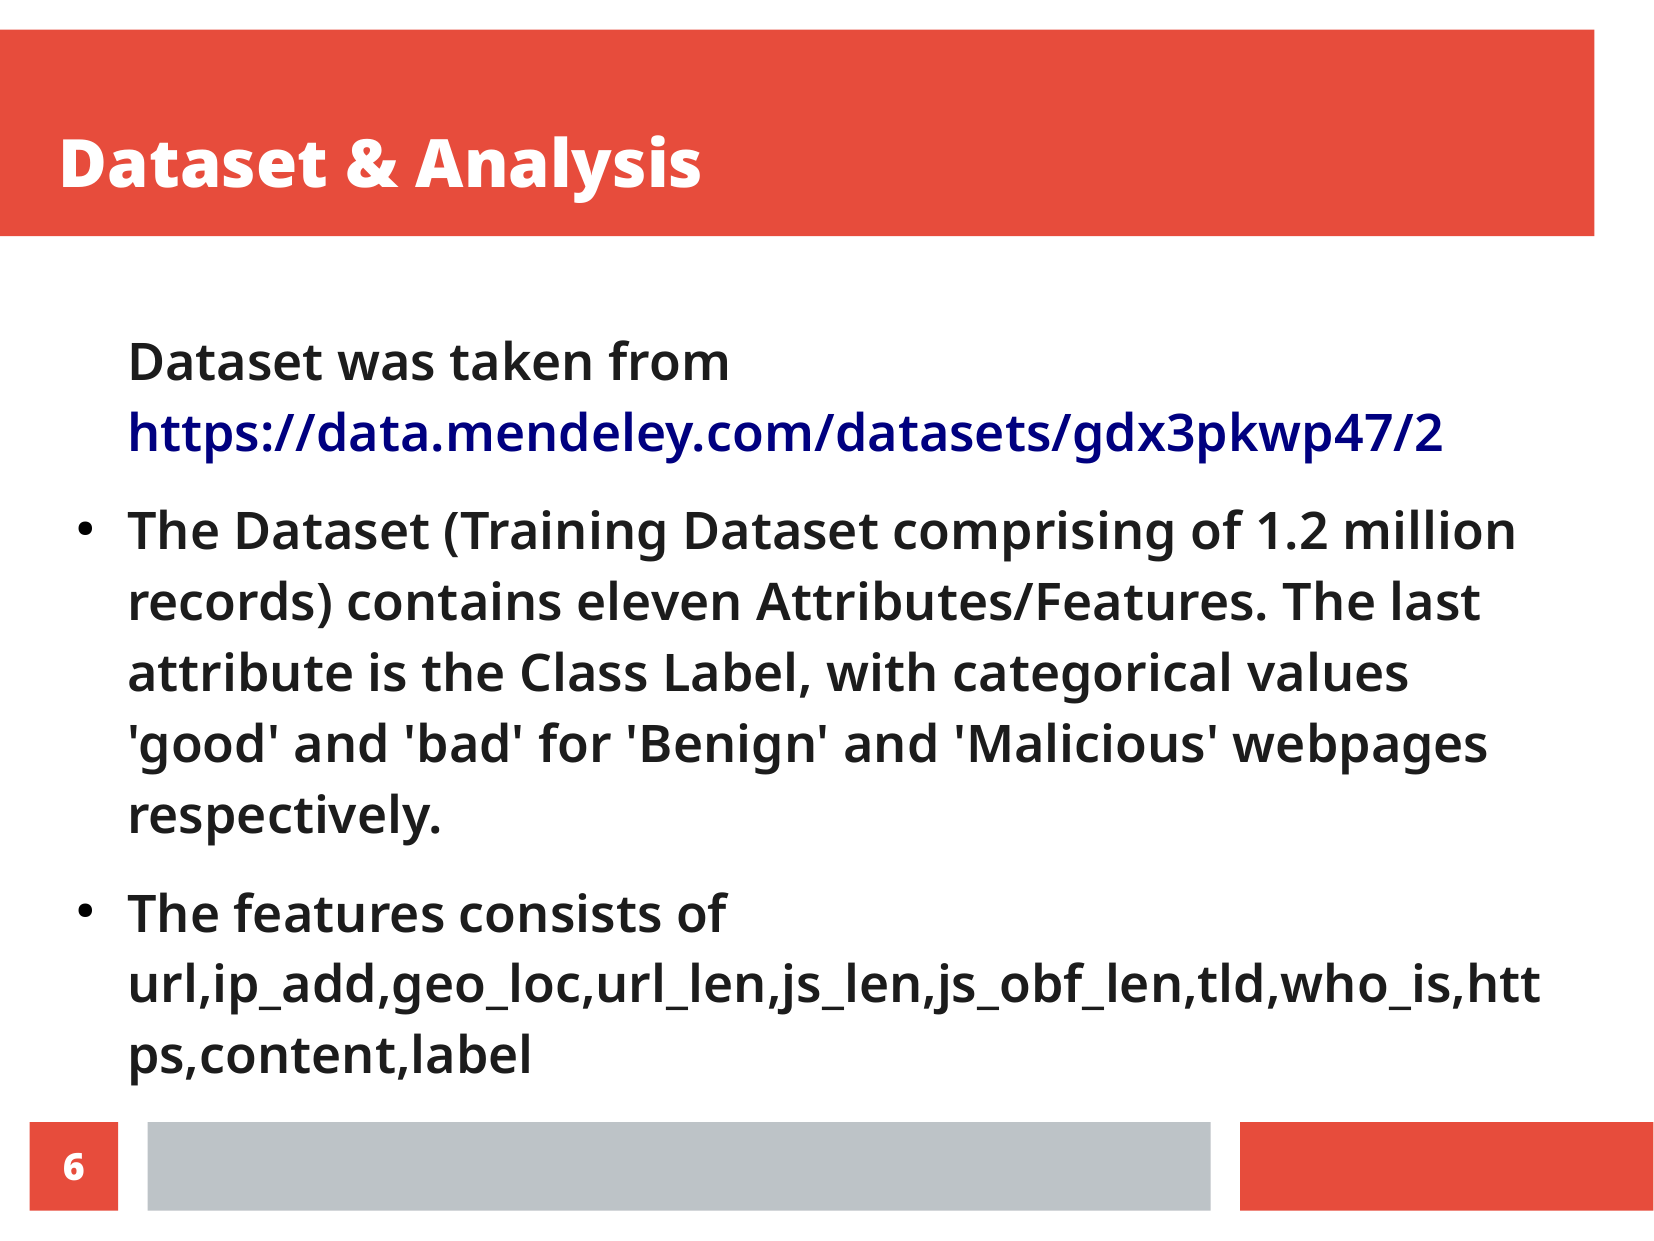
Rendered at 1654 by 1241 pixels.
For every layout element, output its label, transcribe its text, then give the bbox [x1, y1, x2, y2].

title Dataset & Analysis [59, 59, 1595, 207]
list Dataset was taken from https://data.mendeley.com/datasets/gdx3pkwp47/2 The Dataset (Training Dataset comprising of 1.2 million records) contains eleven Attributes/Features. The last attribute is the Class Label, with categorical values 'good' and 'bad' for 'Benign' and 'Malicious' webpages respectively. The features consists of url,ip_add,geo_loc,url_len,js_len,js_obf_len,tld,who_is,https,content,label [59, 324, 1565, 1093]
